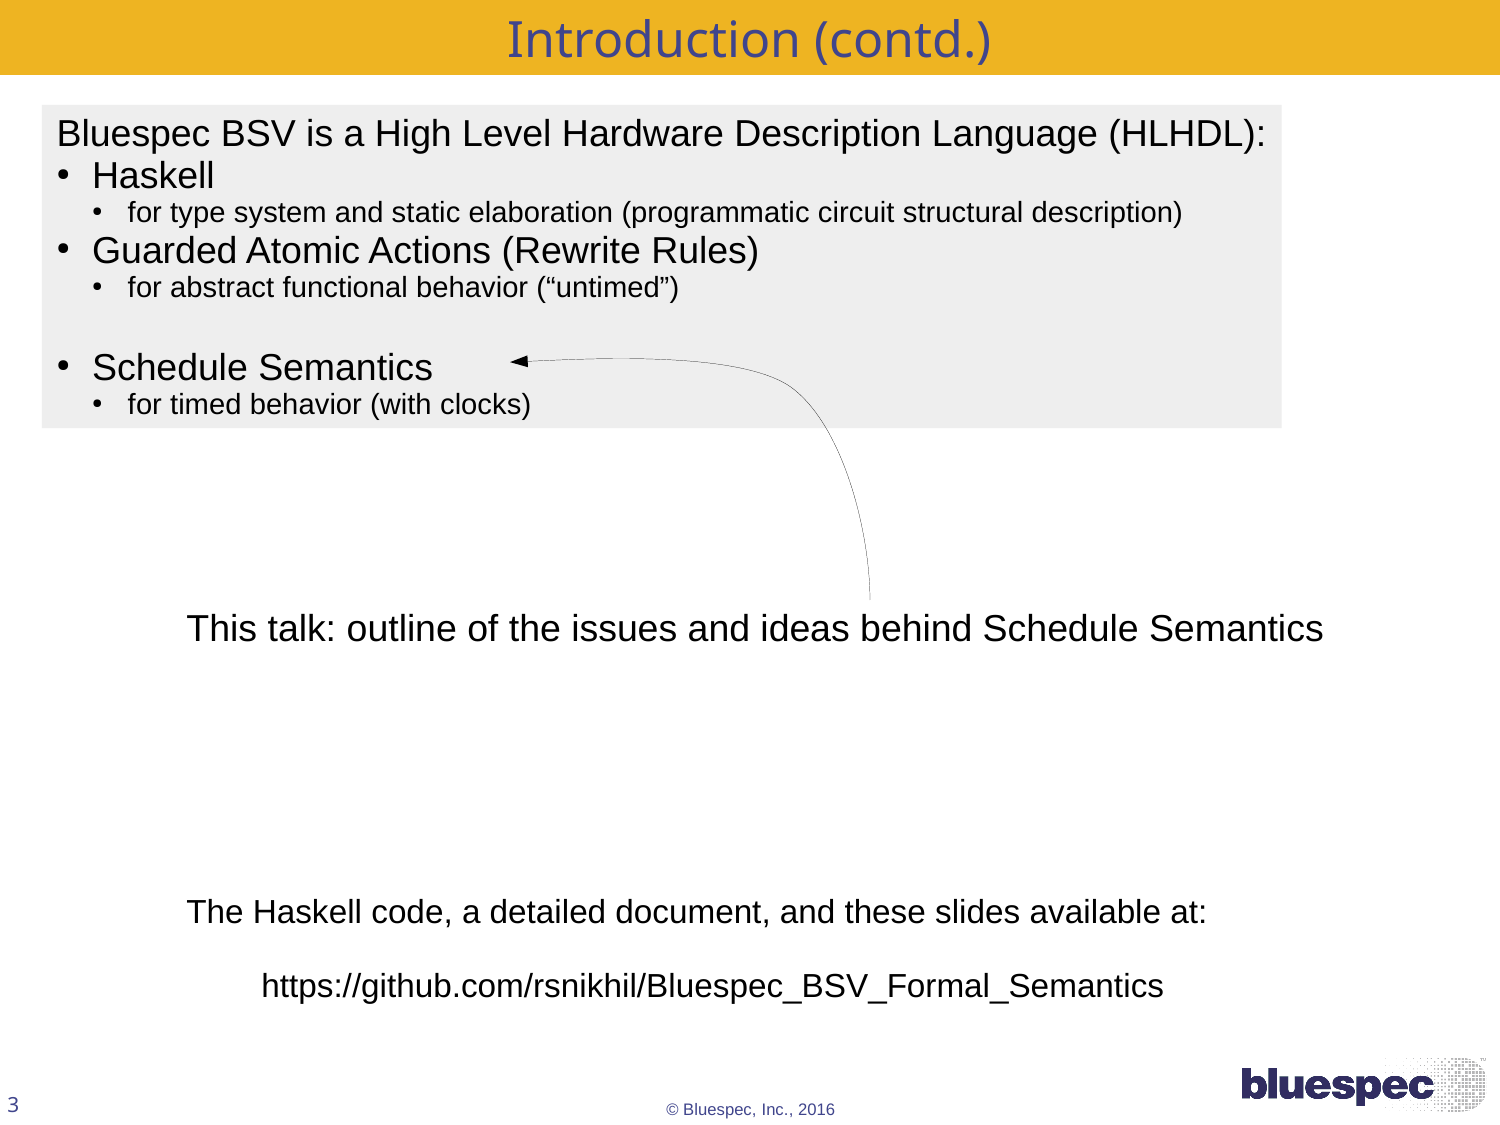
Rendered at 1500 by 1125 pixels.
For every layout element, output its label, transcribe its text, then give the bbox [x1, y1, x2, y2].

picture [1242, 1058, 1487, 1112]
text_box The Haskell code, a detailed document, and these slides available at: https://github.com/rsnikhil/Bluespec_BSV_Formal_Semantics [171, 885, 1225, 1014]
text_box Introduction (contd.) [0, 0, 1500, 75]
slide_number <number> [7, 1044, 320, 1120]
text_box This talk: outline of the issues and ideas behind Schedule Semantics [171, 600, 1340, 657]
text_box Bluespec BSV is a High Level Hardware Description Language (HLHDL): Haskell for type system and static elaboration (programmatic circuit structural description) Guarded Atomic Actions (Rewrite Rules) for abstract functional behavior (“untimed”) Schedule Semantics for timed behavior (with clocks) [41, 104, 1282, 429]
